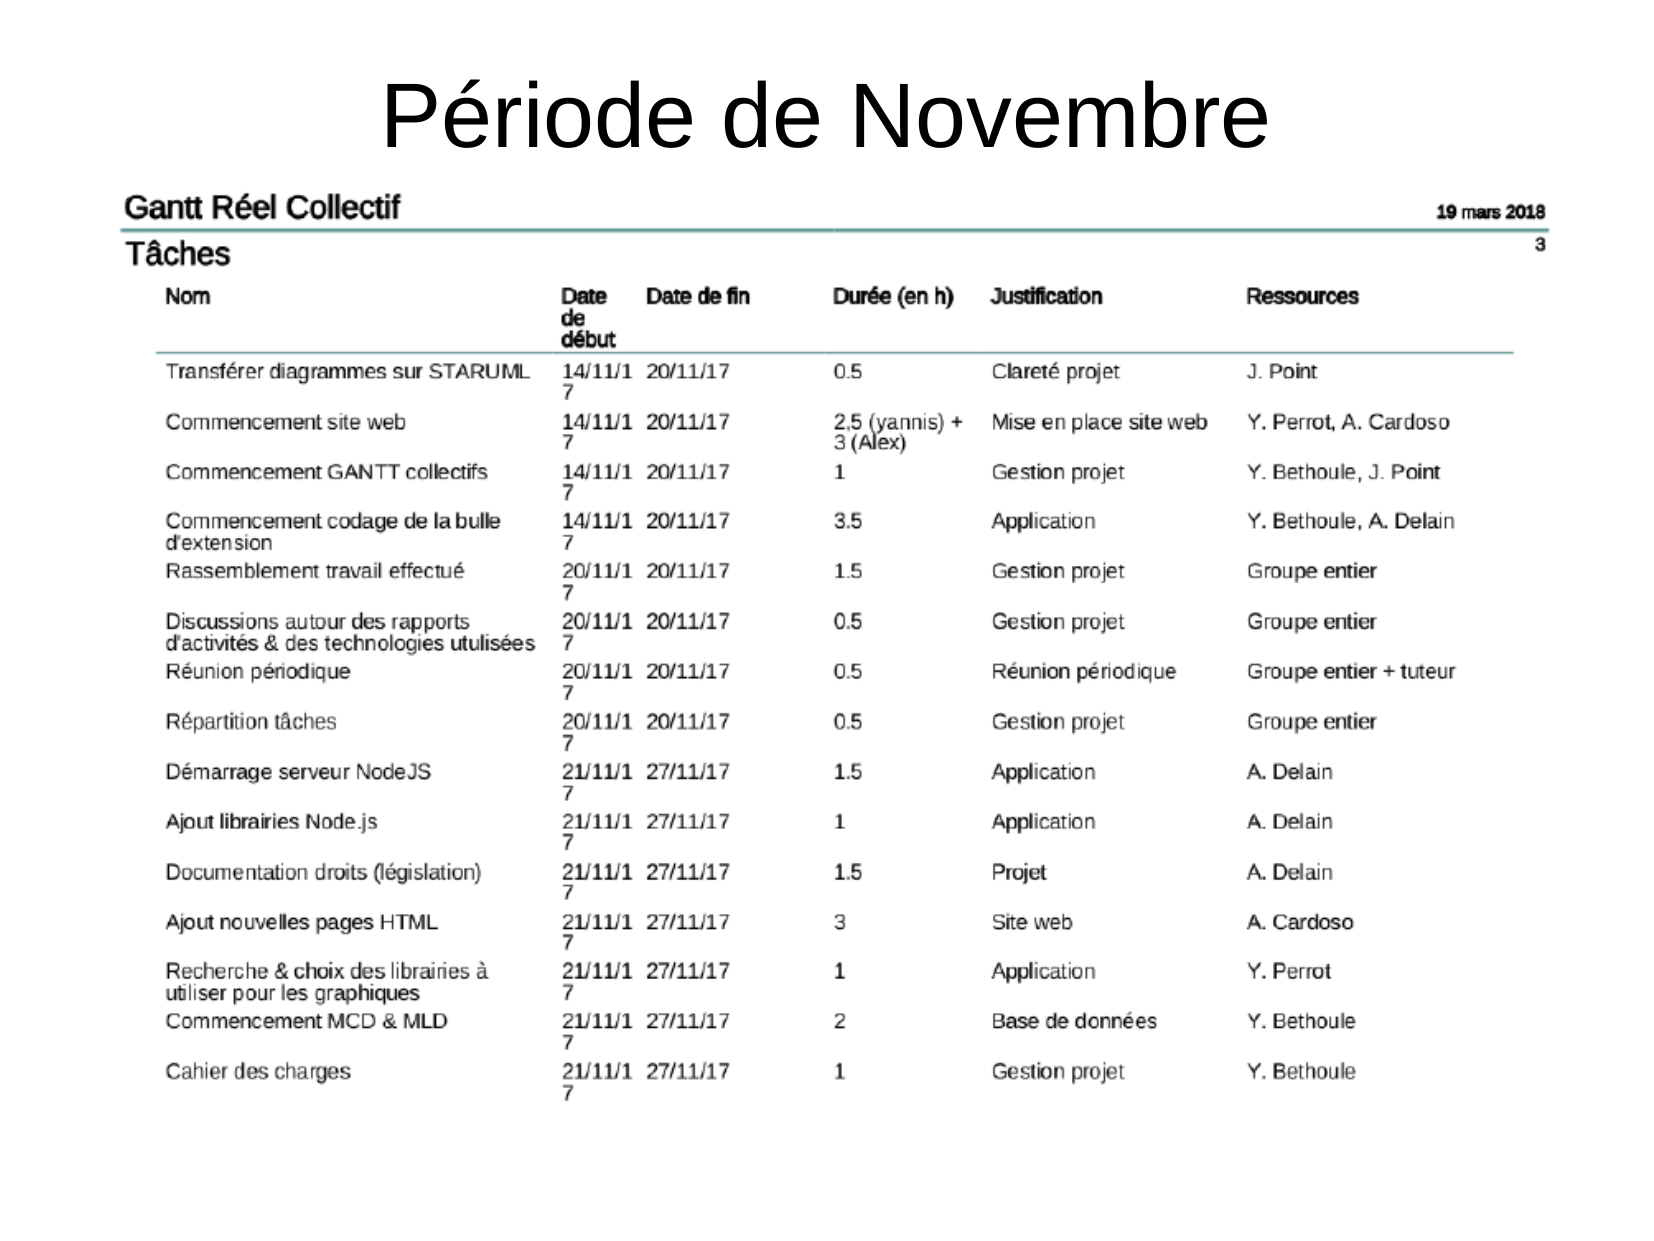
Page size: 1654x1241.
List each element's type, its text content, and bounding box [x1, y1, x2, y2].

title Période de Novembre [82, 11, 1571, 219]
picture [117, 184, 1562, 1111]
